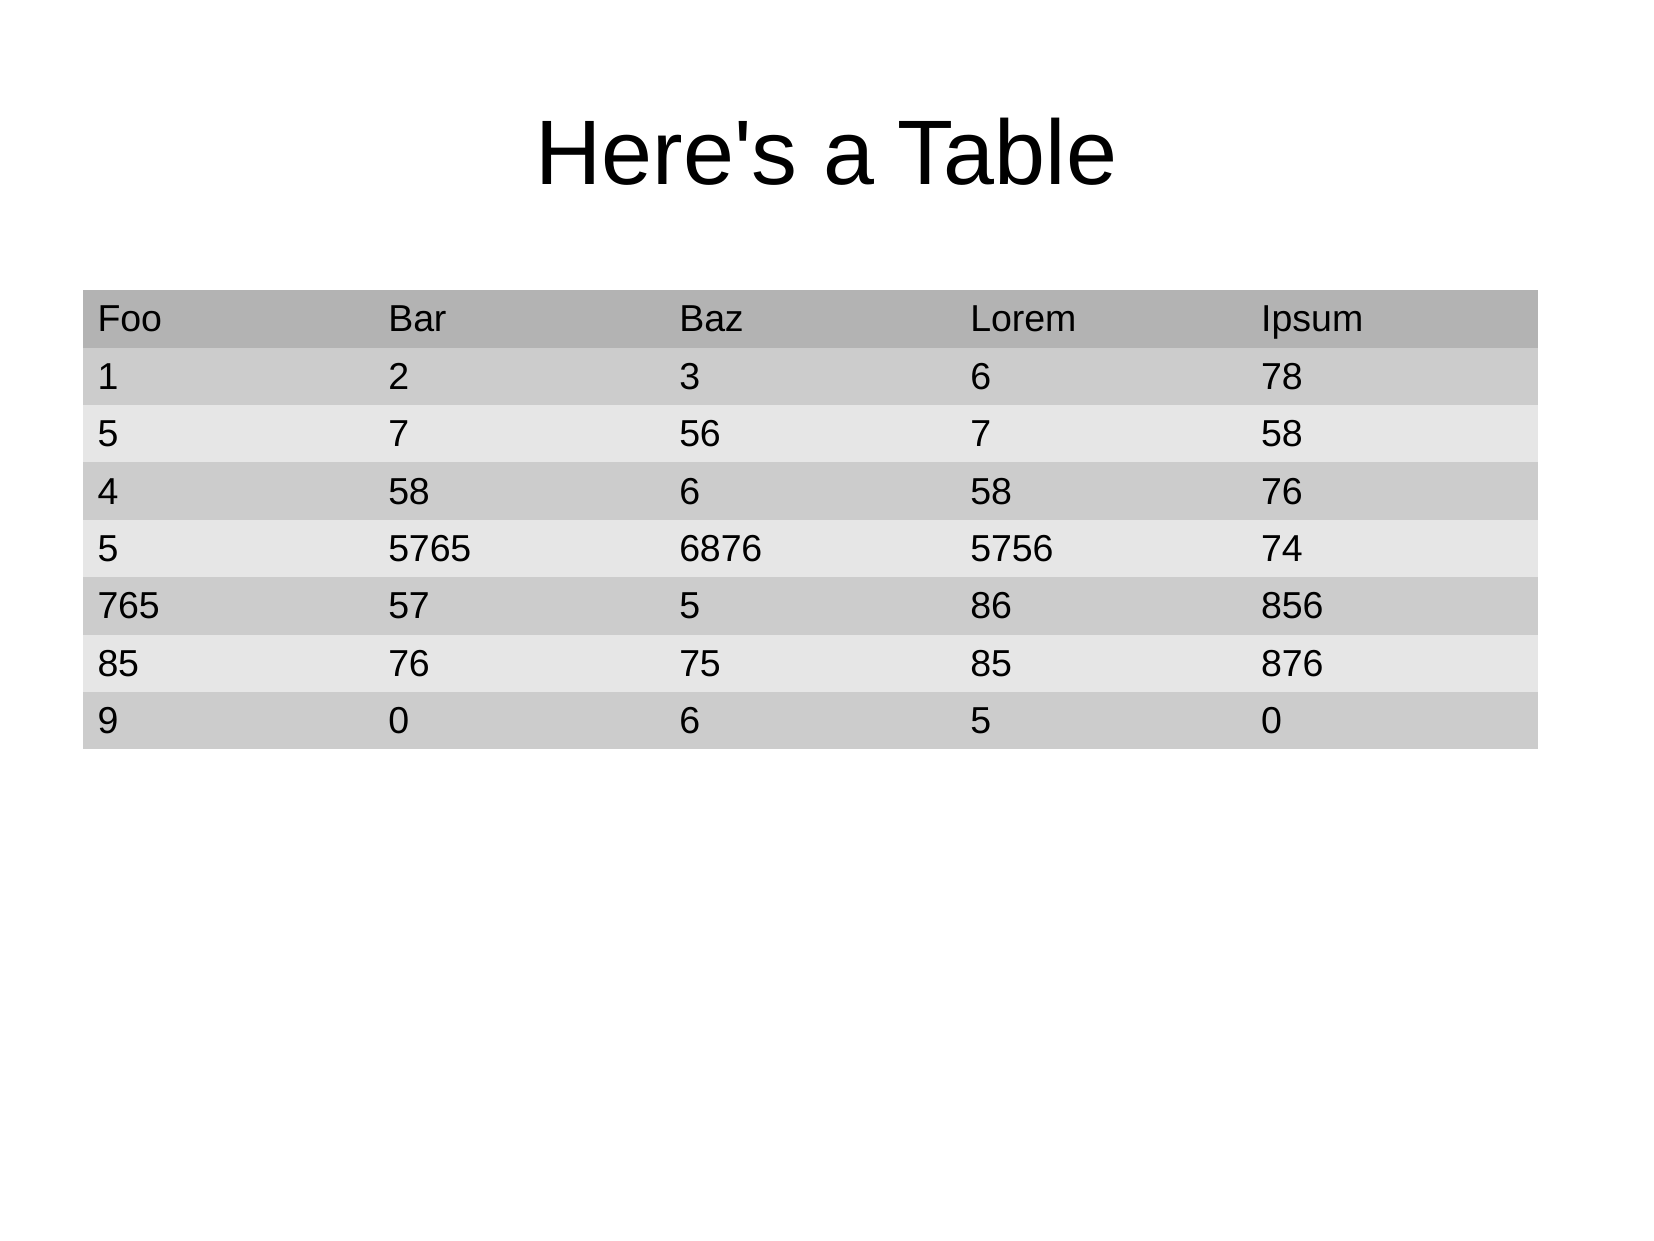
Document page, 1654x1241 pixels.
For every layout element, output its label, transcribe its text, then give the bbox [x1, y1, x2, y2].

table_cell 58 [374, 462, 665, 520]
table_cell 58 [956, 462, 1247, 520]
table_cell 85 [956, 635, 1247, 692]
table_cell 0 [1247, 692, 1538, 749]
table_cell 56 [665, 405, 956, 462]
table_cell 876 [1247, 635, 1538, 692]
table_cell 85 [83, 635, 374, 692]
table_cell 6 [665, 462, 956, 520]
table_cell 5 [665, 577, 956, 635]
table_header Ipsum [1247, 290, 1538, 348]
table_cell 7 [956, 405, 1247, 462]
table_cell 74 [1247, 520, 1538, 577]
title Here's a Table [82, 49, 1571, 257]
table_cell 856 [1247, 577, 1538, 635]
table_cell 765 [83, 577, 374, 635]
table_header Bar [374, 290, 665, 348]
table_header Baz [665, 290, 956, 348]
table_cell 6876 [665, 520, 956, 577]
table_cell 4 [83, 462, 374, 520]
table_cell 76 [1247, 462, 1538, 520]
table_cell 5756 [956, 520, 1247, 577]
table_cell 78 [1247, 348, 1538, 405]
table_cell 57 [374, 577, 665, 635]
table_cell 58 [1247, 405, 1538, 462]
table_cell 2 [374, 348, 665, 405]
table_cell 1 [83, 348, 374, 405]
table_cell 5 [956, 692, 1247, 749]
table_cell 6 [665, 692, 956, 749]
table_cell 5 [83, 520, 374, 577]
table_cell 0 [374, 692, 665, 749]
table_cell 76 [374, 635, 665, 692]
table_header Foo [83, 290, 374, 348]
table_cell 7 [374, 405, 665, 462]
table_cell 86 [956, 577, 1247, 635]
table_cell 5 [83, 405, 374, 462]
table_header Lorem [956, 290, 1247, 348]
table_cell 75 [665, 635, 956, 692]
table_cell 9 [83, 692, 374, 749]
table_cell 3 [665, 348, 956, 405]
table_cell 6 [956, 348, 1247, 405]
table_cell 5765 [374, 520, 665, 577]
